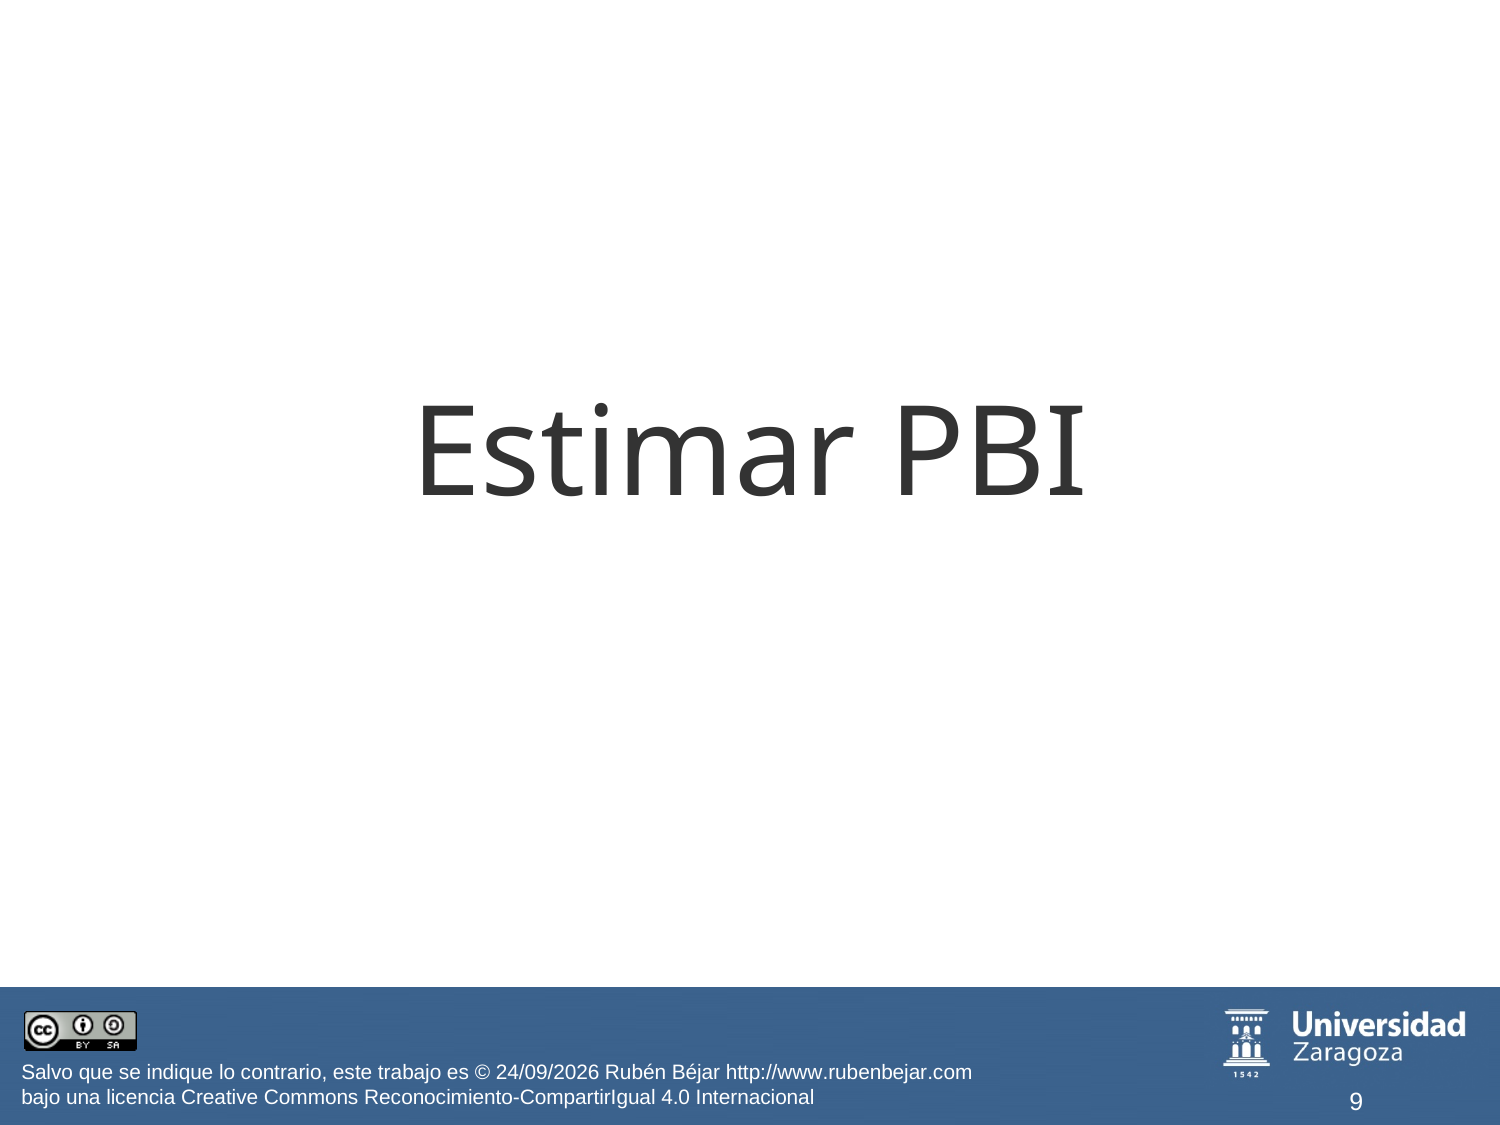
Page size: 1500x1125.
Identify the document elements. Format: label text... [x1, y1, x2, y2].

picture [0, 987, 1500, 1125]
text_box Estimar PBI [169, 307, 1331, 585]
